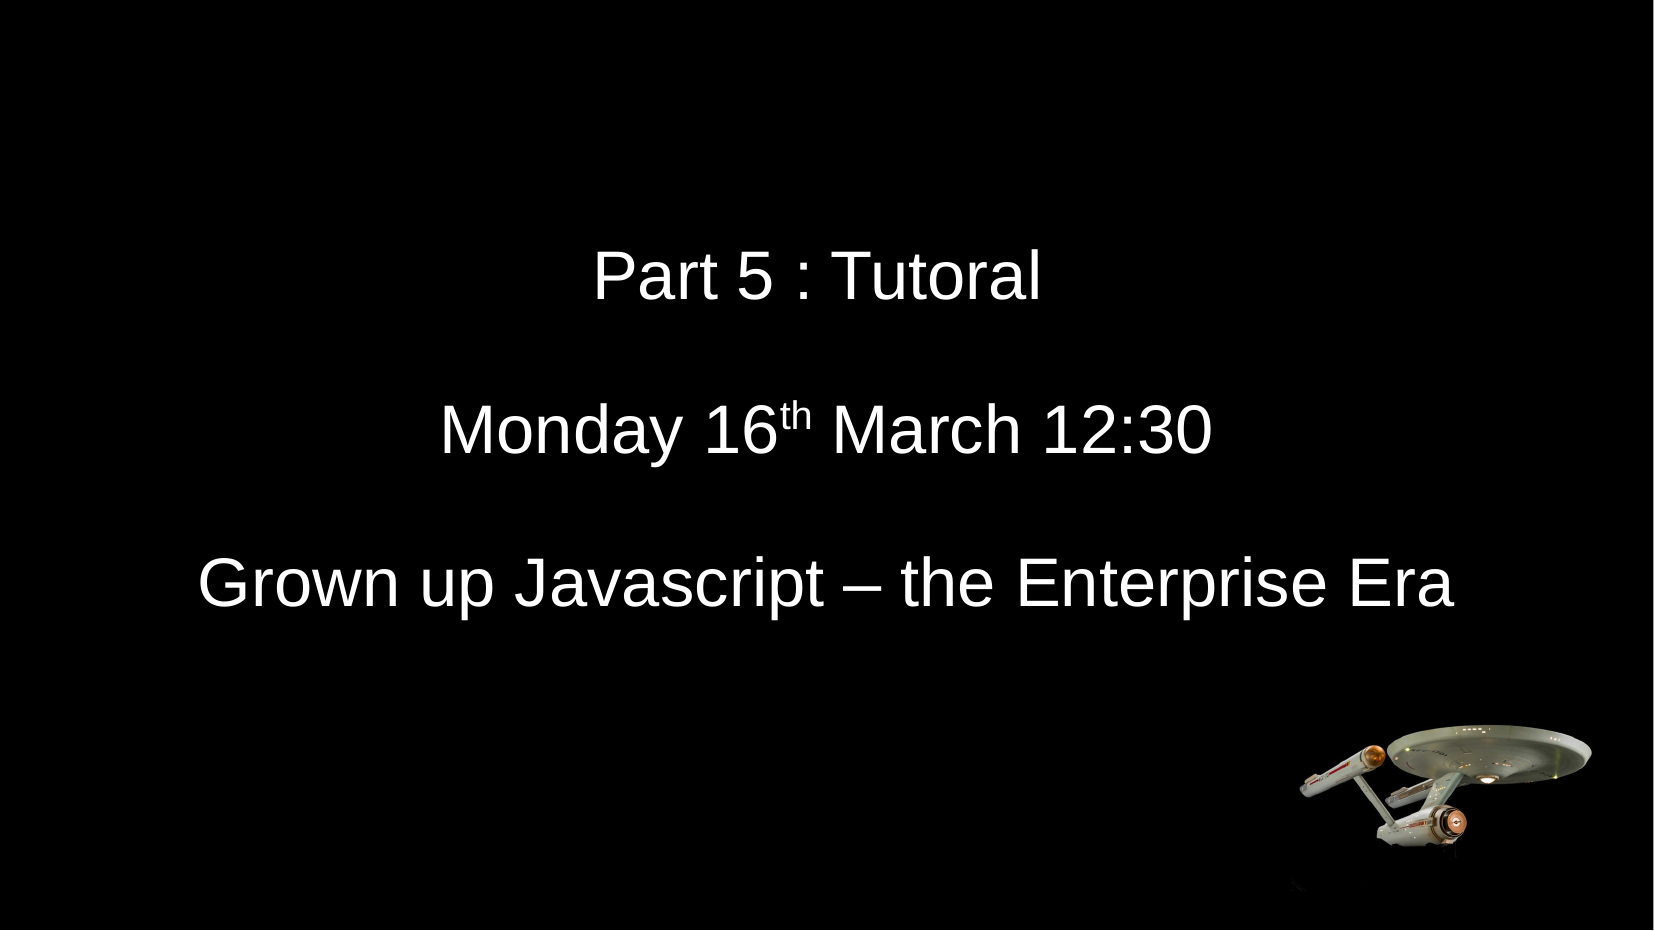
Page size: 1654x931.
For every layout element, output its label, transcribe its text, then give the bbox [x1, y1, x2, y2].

title Part 5 : Tutoral Monday 16th March 12:30 Grown up Javascript – the Enterprise Era [82, 236, 1571, 623]
picture [1291, 661, 1607, 891]
